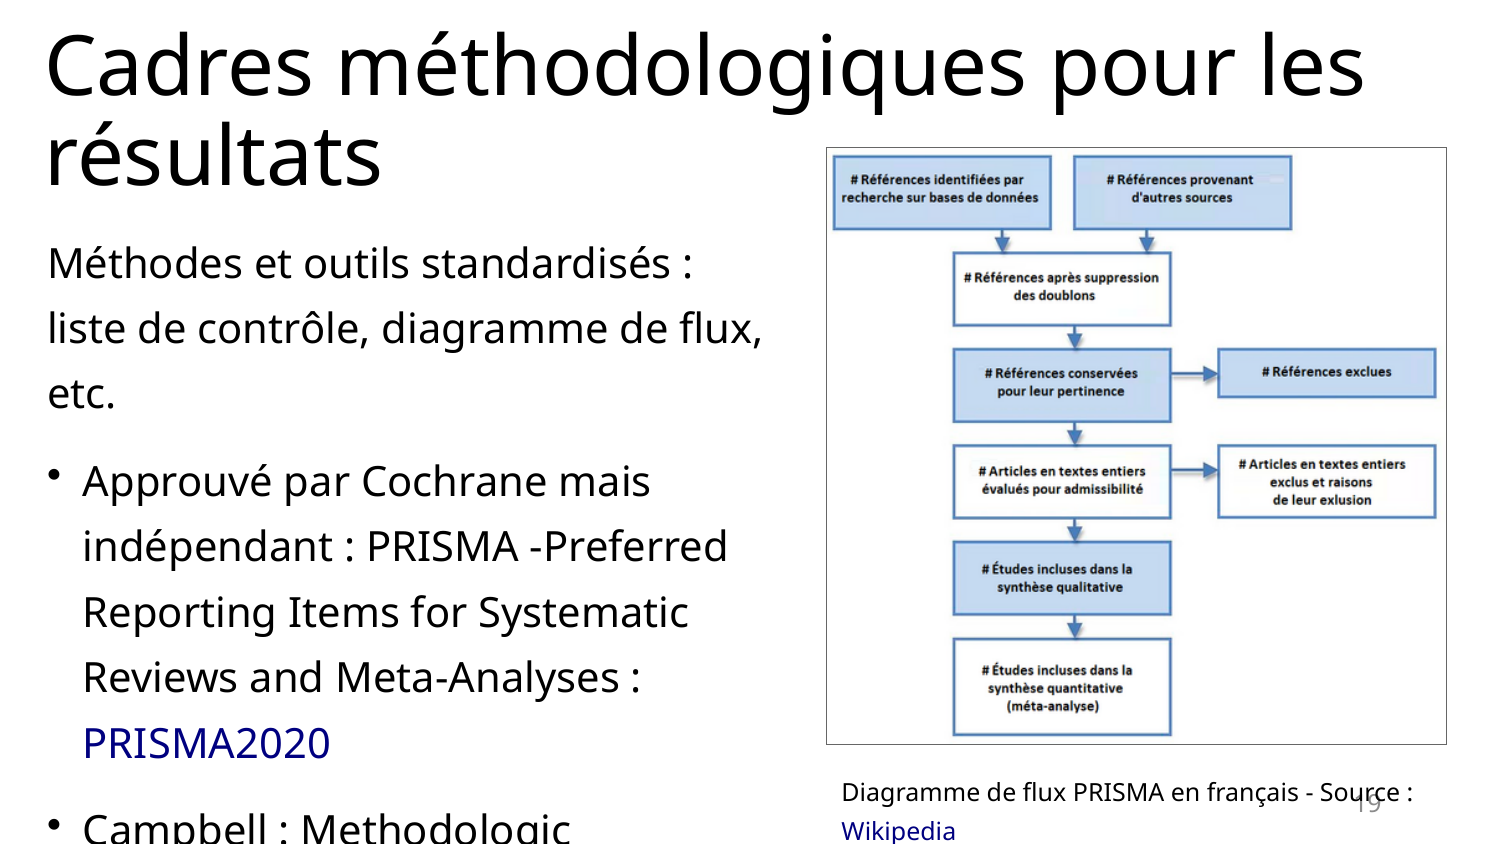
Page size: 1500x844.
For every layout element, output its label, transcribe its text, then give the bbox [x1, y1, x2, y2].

text_box Méthodes et outils standardisés : liste de contrôle, diagramme de flux, etc. Approuvé par Cochrane mais indépendant : PRISMA -Preferred Reporting Items for Systematic Reviews and Meta-Analyses : PRISMA2020 Campbell : Methodologic Expectations for Campbell Collaboration Intervention Reviews: MECCIR CEE : Reporting standards for Systematic Evidence Syntheses : ROSES [11, 224, 780, 844]
text_box Diagramme de flux PRISMA en français - Source : Wikipedia [826, 761, 1477, 827]
title Cadres méthodologiques pour les résultats [29, 31, 1447, 195]
picture [826, 147, 1447, 745]
